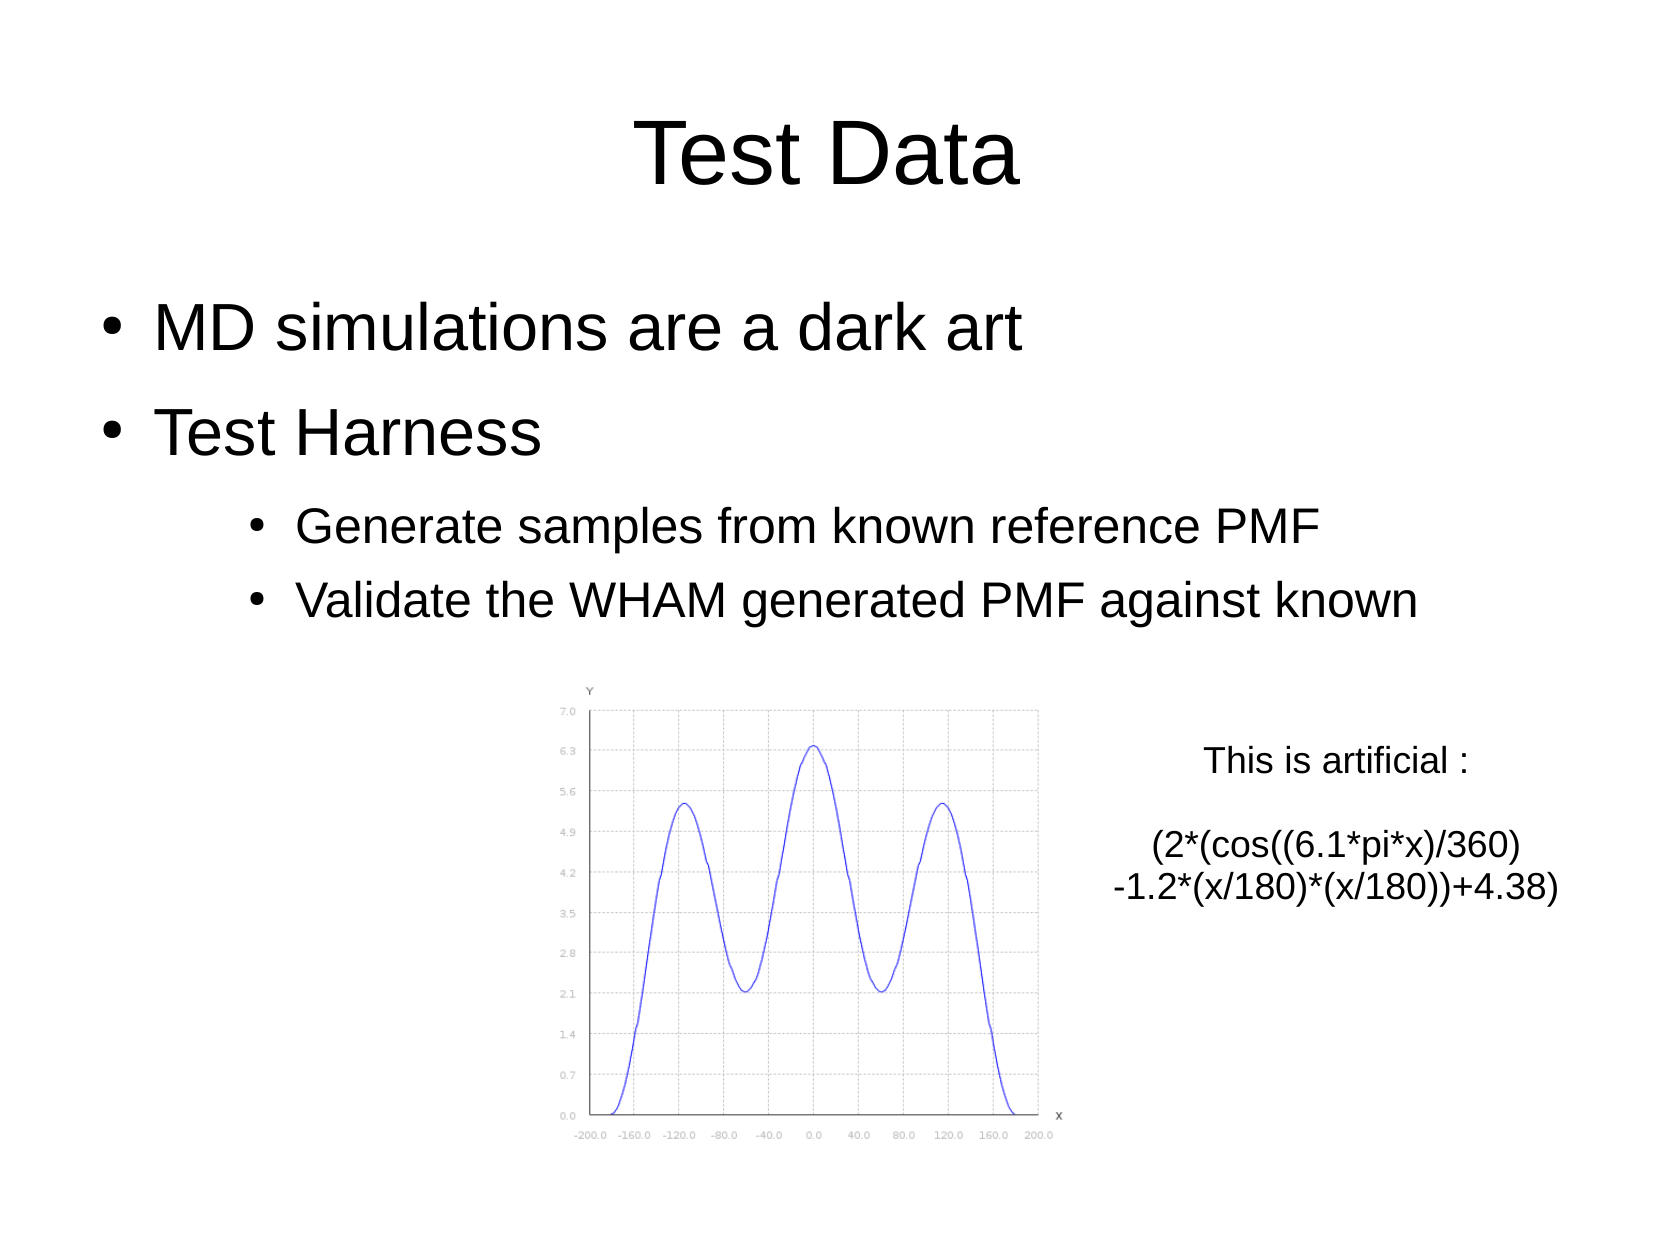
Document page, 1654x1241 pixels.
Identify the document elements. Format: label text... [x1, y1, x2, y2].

text_box This is artificial : (2*(cos((6.1*pi*x)/360) -1.2*(x/180)*(x/180))+4.38) [1098, 732, 1575, 958]
title Test Data [82, 49, 1571, 257]
list MD simulations are a dark art Test Harness Generate samples from known reference PMF Validate the WHAM generated PMF against known [82, 290, 1538, 1241]
